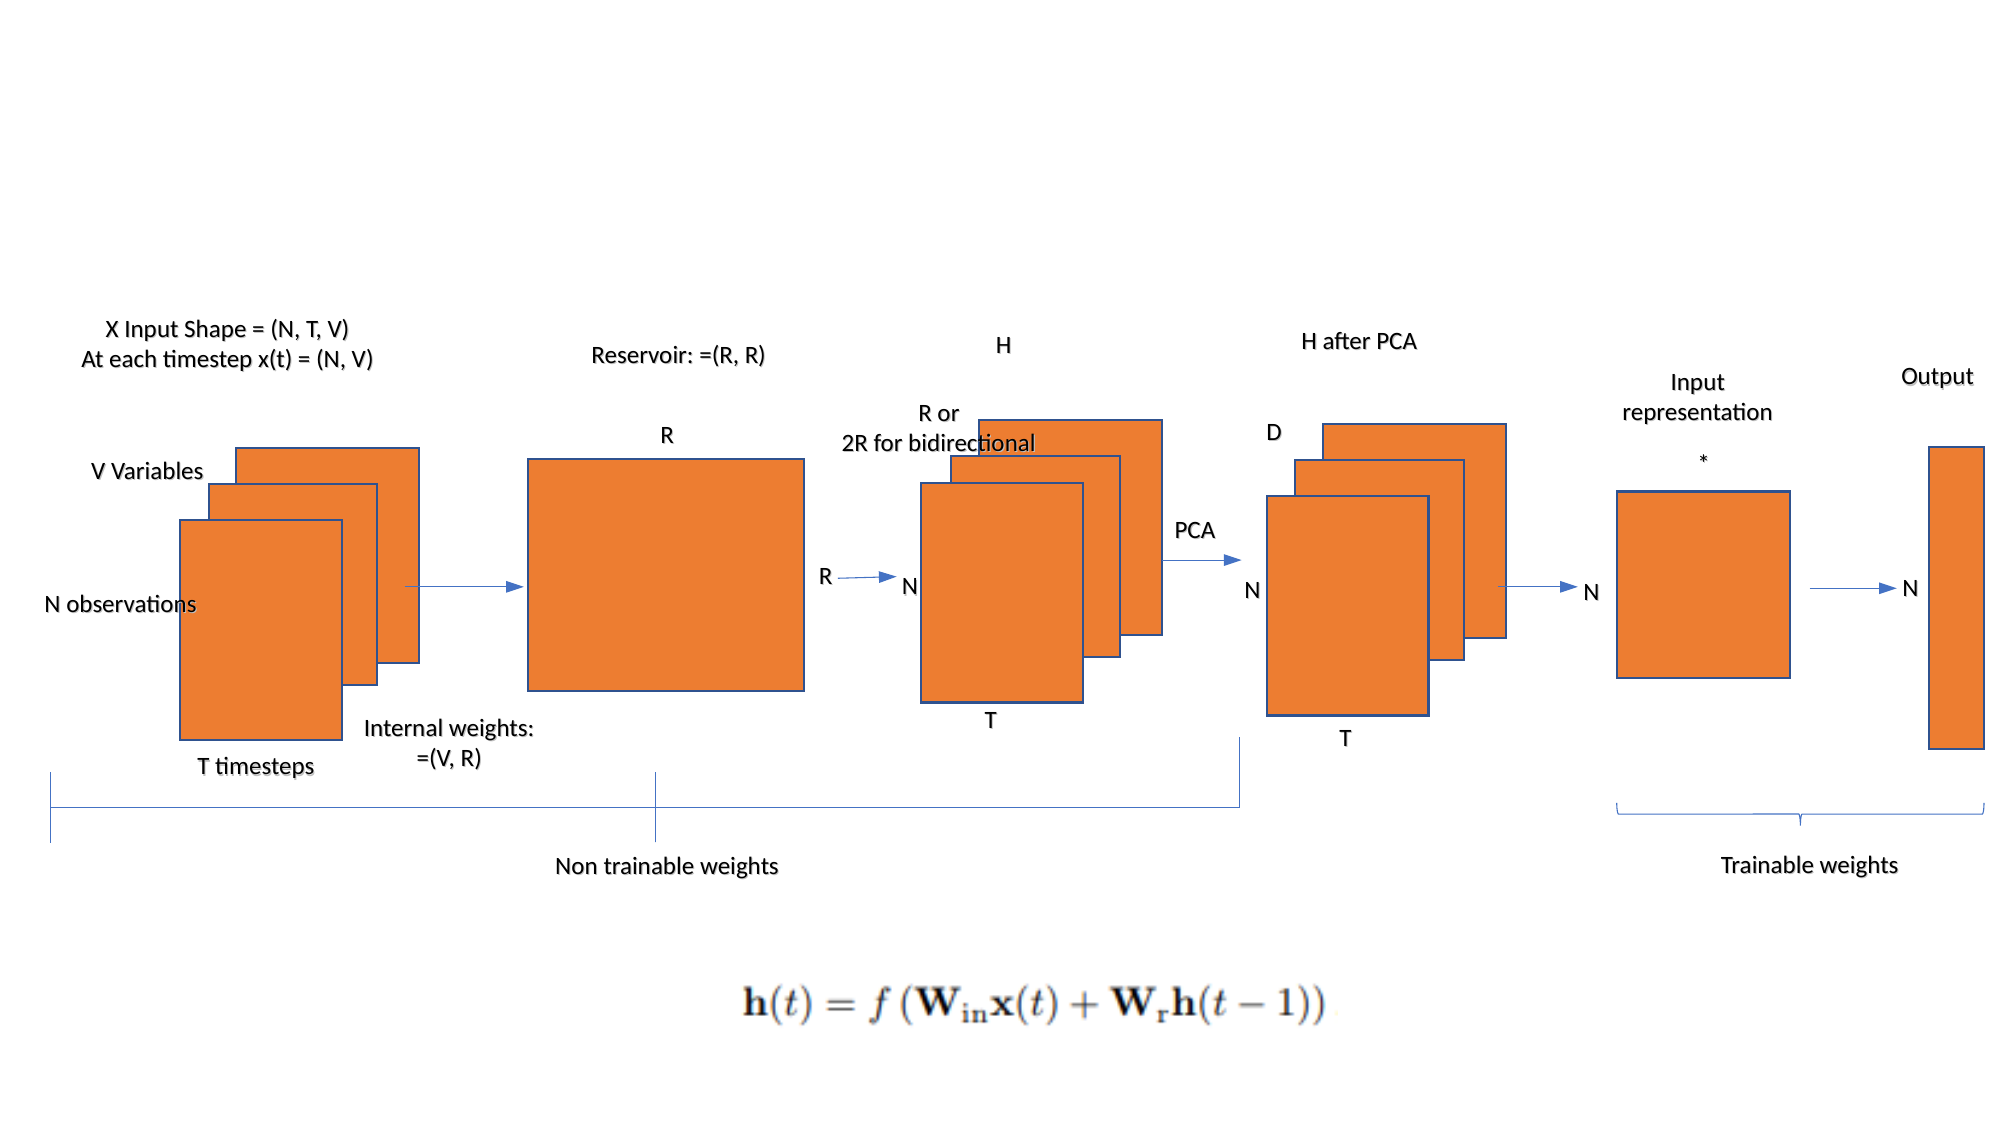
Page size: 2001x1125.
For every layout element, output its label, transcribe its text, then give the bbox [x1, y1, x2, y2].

text_box R [804, 552, 907, 597]
text_box N [1187, 566, 1267, 611]
text_box V Variables [76, 447, 219, 492]
text_box N observations [20, 580, 222, 625]
text_box [180, 448, 419, 740]
text_box H after PCA [1239, 317, 1479, 362]
text_box Trainable weights [1614, 841, 2000, 886]
text_box N [1874, 564, 1947, 609]
text_box T [1294, 714, 1397, 759]
text_box R or 2R for bidirectional [790, 389, 1088, 464]
text_box T [931, 696, 1051, 741]
text_box Input representation [1578, 358, 1818, 433]
text_box Internal weights: =(V, R) [349, 704, 550, 779]
text_box H [884, 321, 1124, 366]
text_box D [1221, 408, 1327, 453]
text_box [1617, 492, 1790, 678]
picture [706, 960, 1338, 1050]
text_box T timesteps [182, 743, 330, 788]
text_box N [1543, 567, 1617, 613]
text_box [528, 459, 804, 691]
text_box Reservoir: =(R, R) [528, 331, 830, 376]
text_box X Input Shape = (N, T, V) At each timestep x(t) = (N, V) [51, 305, 405, 380]
text_box * [1652, 440, 1755, 485]
text_box N [846, 563, 921, 608]
text_box R [566, 411, 768, 456]
text_box Non trainable weights [471, 842, 863, 887]
text_box PCA [1162, 506, 1249, 552]
text_box Output [1818, 352, 2000, 398]
text_box [921, 420, 1162, 703]
text_box [1929, 447, 1984, 749]
text_box [1267, 424, 1506, 716]
